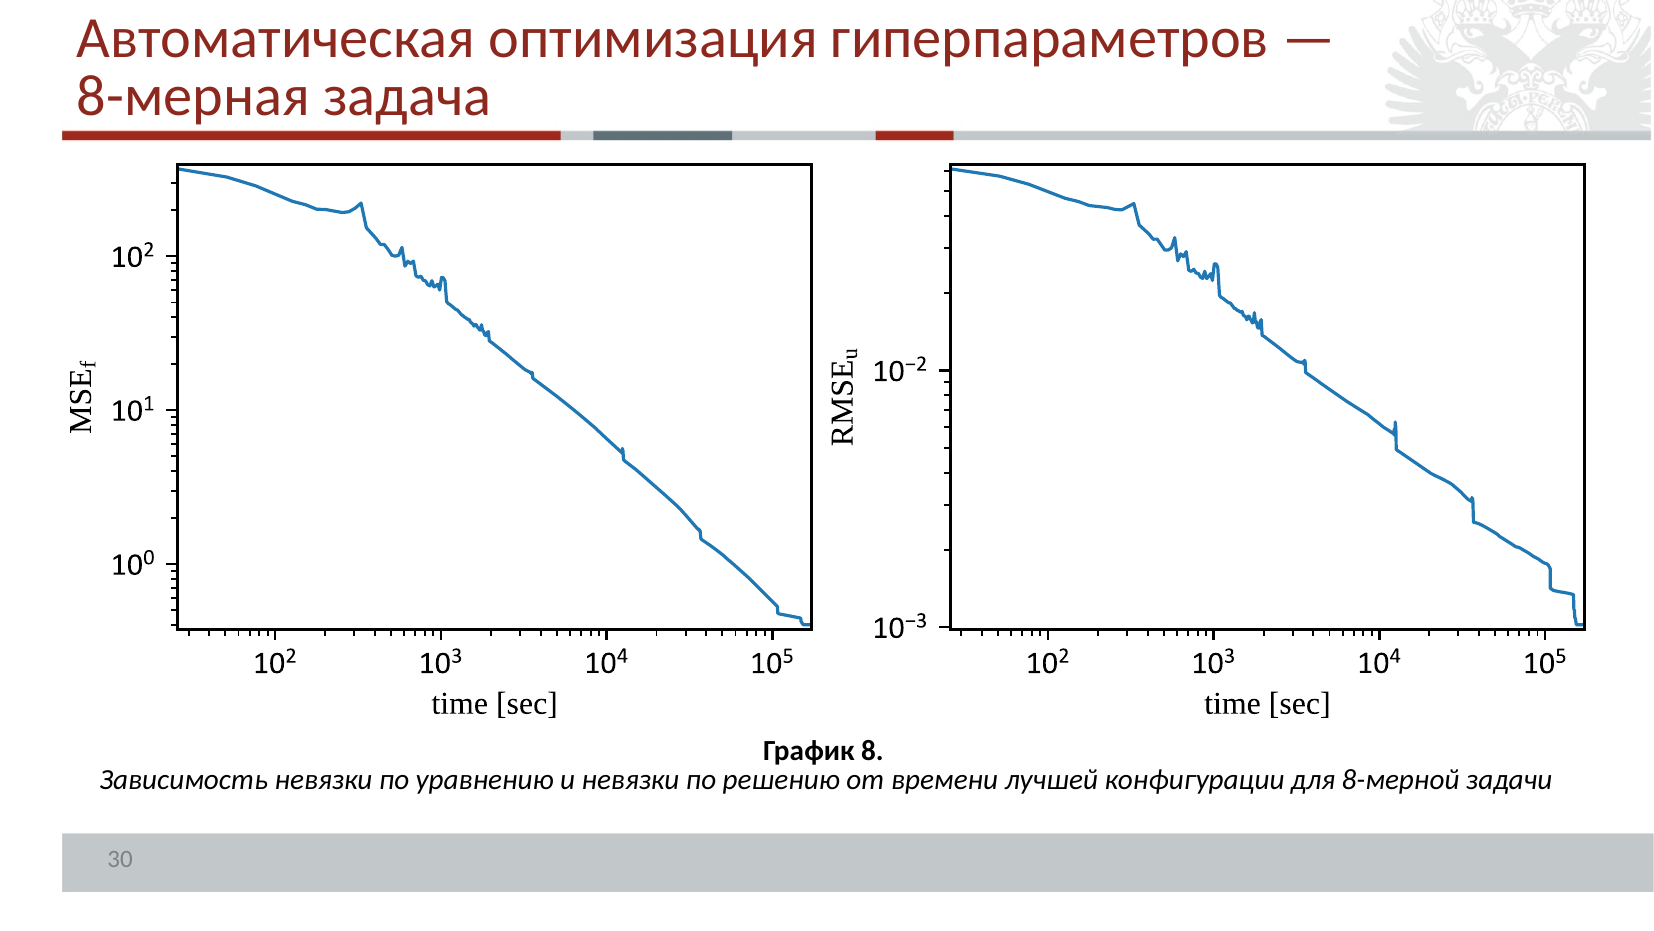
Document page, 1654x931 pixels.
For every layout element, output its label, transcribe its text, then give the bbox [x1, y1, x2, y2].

picture [0, 0, 1654, 931]
title Автоматическая оптимизация гиперпараметров — 8-мерная задача [76, 13, 1565, 131]
text_box График 8. Зависимость невязки по уравнению и невязки по решению от времени лучшей конфигурации для 8-мерной задачи [84, 732, 1569, 805]
